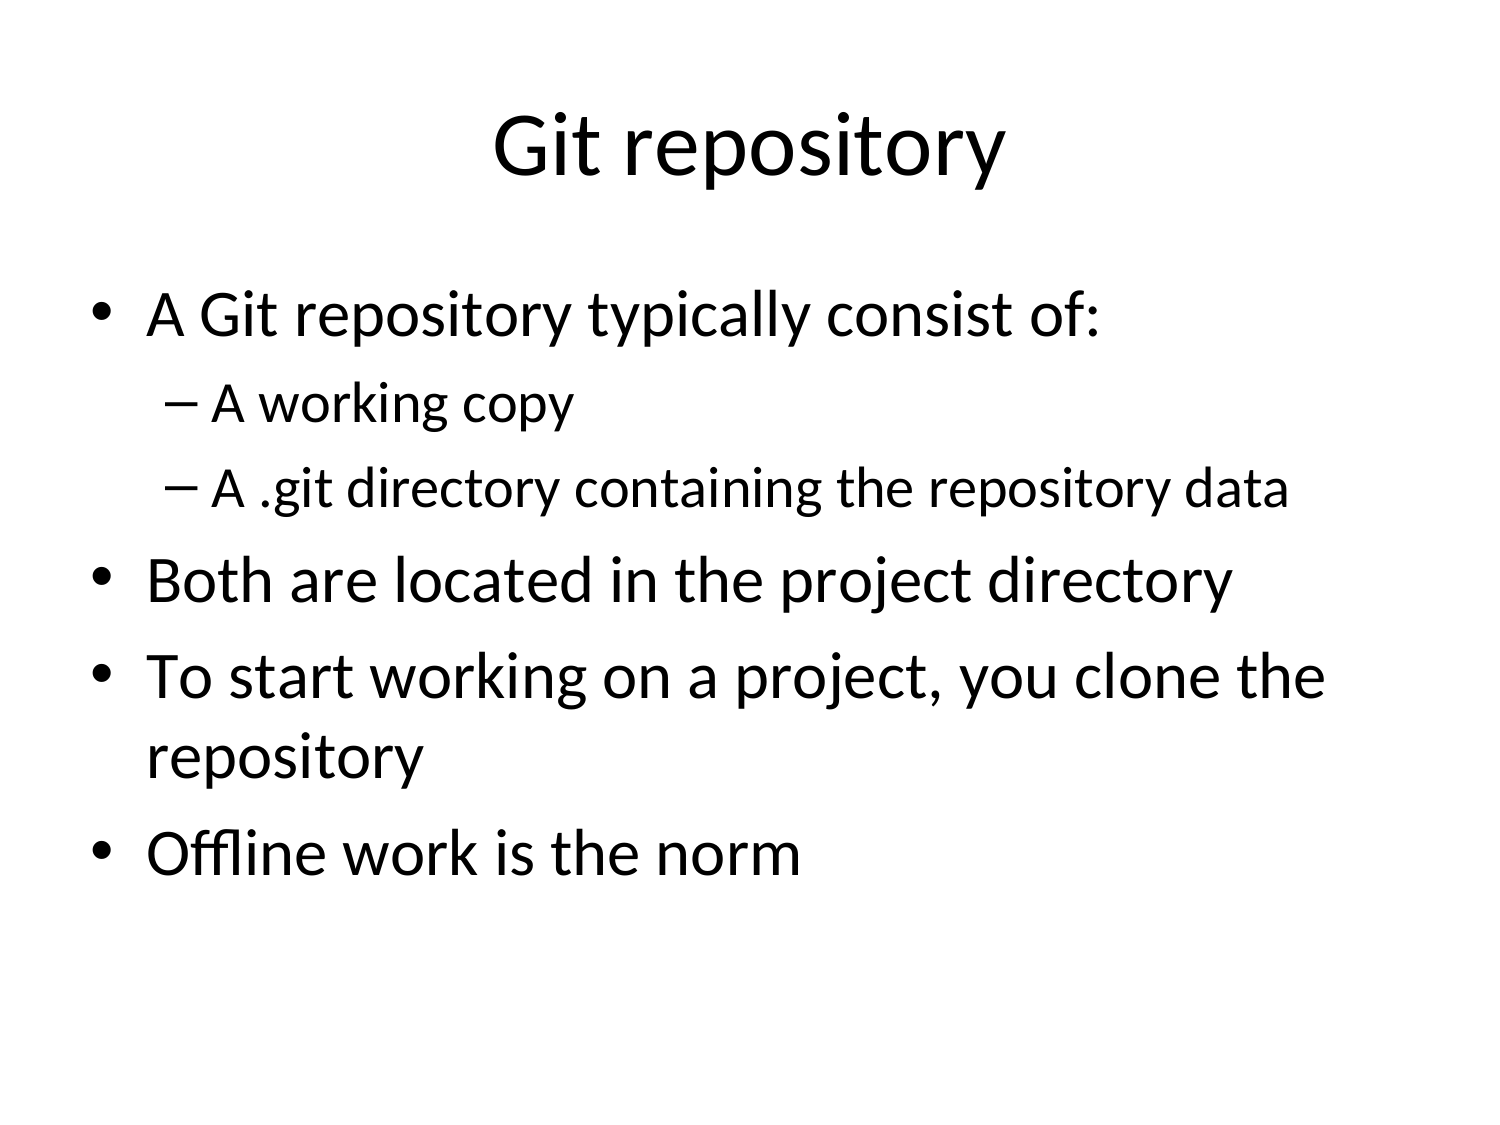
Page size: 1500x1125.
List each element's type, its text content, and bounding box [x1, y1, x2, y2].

title Git repository [75, 45, 1426, 233]
list A Git repository typically consist of: A working copy A .git directory containing the repository data Both are located in the project directory To start working on a project, you clone the repository Offline work is the norm [75, 262, 1426, 1006]
